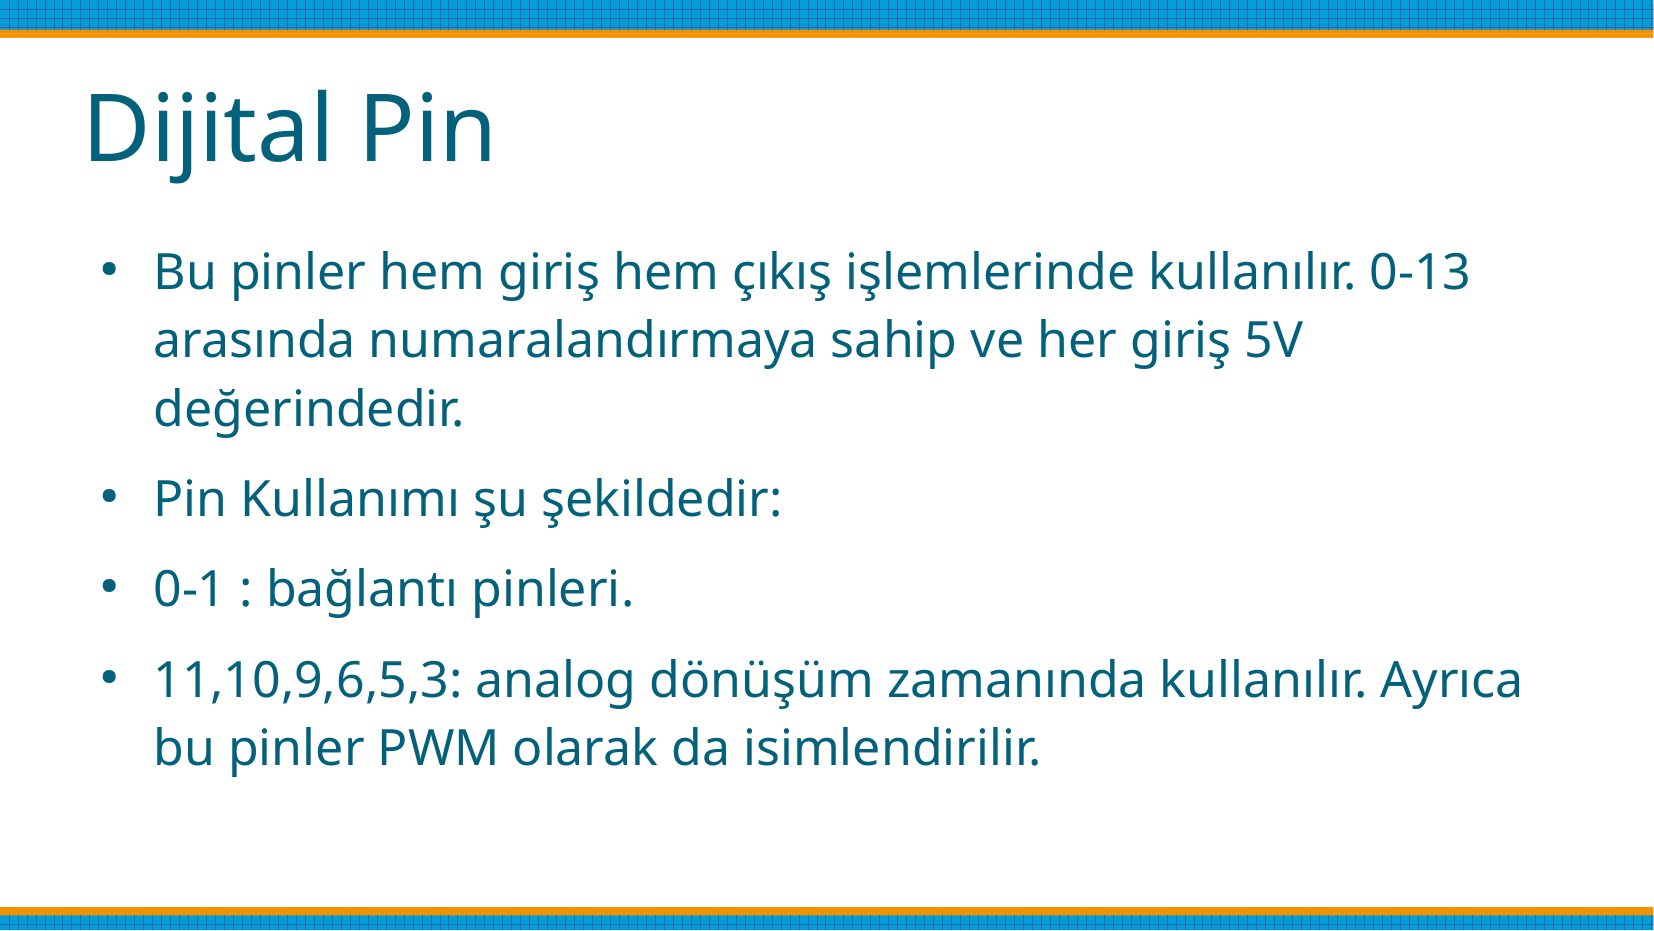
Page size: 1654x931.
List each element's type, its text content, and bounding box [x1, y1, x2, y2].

title Dijital Pin [82, 44, 1571, 207]
list Bu pinler hem giriş hem çıkış işlemlerinde kullanılır. 0-13 arasında numaralandırmaya sahip ve her giriş 5V değerindedir. Pin Kullanımı şu şekildedir: 0-1 : bağlantı pinleri. 11,10,9,6,5,3: analog dönüşüm zamanında kullanılır. Ayrıca bu pinler PWM olarak da isimlendirilir. [82, 236, 1571, 842]
